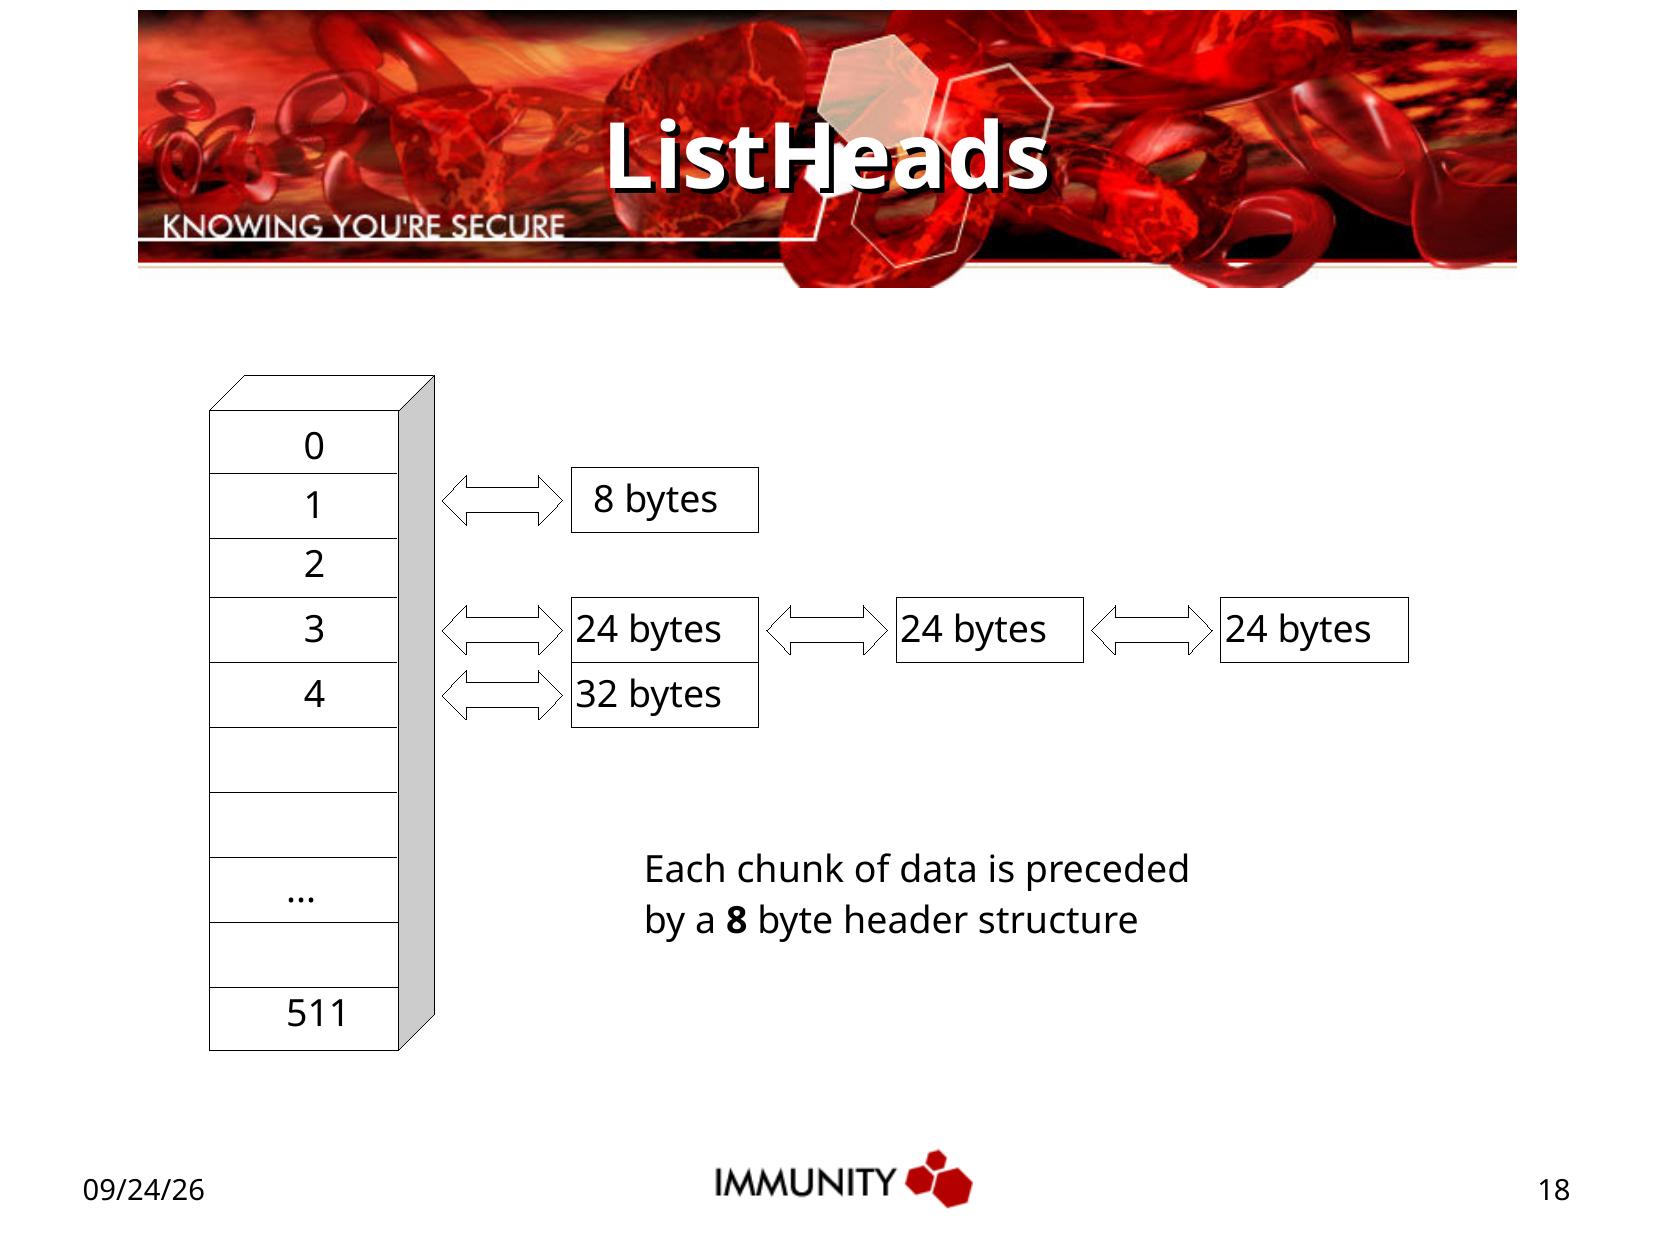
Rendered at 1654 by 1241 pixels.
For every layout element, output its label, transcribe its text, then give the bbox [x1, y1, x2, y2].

picture [138, 10, 1517, 49]
text_box Each chunk of data is preceded by a 8 byte header structure [629, 834, 1325, 967]
text_box [1091, 605, 1213, 655]
text_box [442, 605, 563, 655]
text_box 8 bytes [578, 465, 757, 539]
text_box 1 [288, 471, 332, 530]
title ListHeads [82, 49, 1571, 257]
text_box [209, 598, 288, 662]
text_box [571, 467, 578, 533]
text_box 3 [288, 595, 340, 660]
picture [694, 1130, 984, 1235]
text_box 0 [288, 412, 340, 486]
text_box 2 [288, 530, 348, 604]
text_box [442, 475, 563, 526]
text_box [209, 988, 271, 1051]
text_box 511 [271, 979, 347, 1053]
picture [138, 257, 1517, 288]
text_box 24 bytes [885, 595, 1096, 669]
text_box [442, 670, 563, 720]
text_box 24 bytes [1210, 595, 1420, 669]
text_box ... [271, 855, 363, 929]
text_box 32 bytes [560, 660, 771, 734]
text_box [209, 858, 271, 922]
text_box [209, 539, 288, 597]
text_box 4 [288, 660, 340, 734]
text_box [209, 474, 288, 538]
text_box [209, 375, 435, 1051]
text_box [766, 605, 888, 655]
text_box [209, 663, 288, 727]
text_box 24 bytes [560, 595, 771, 660]
